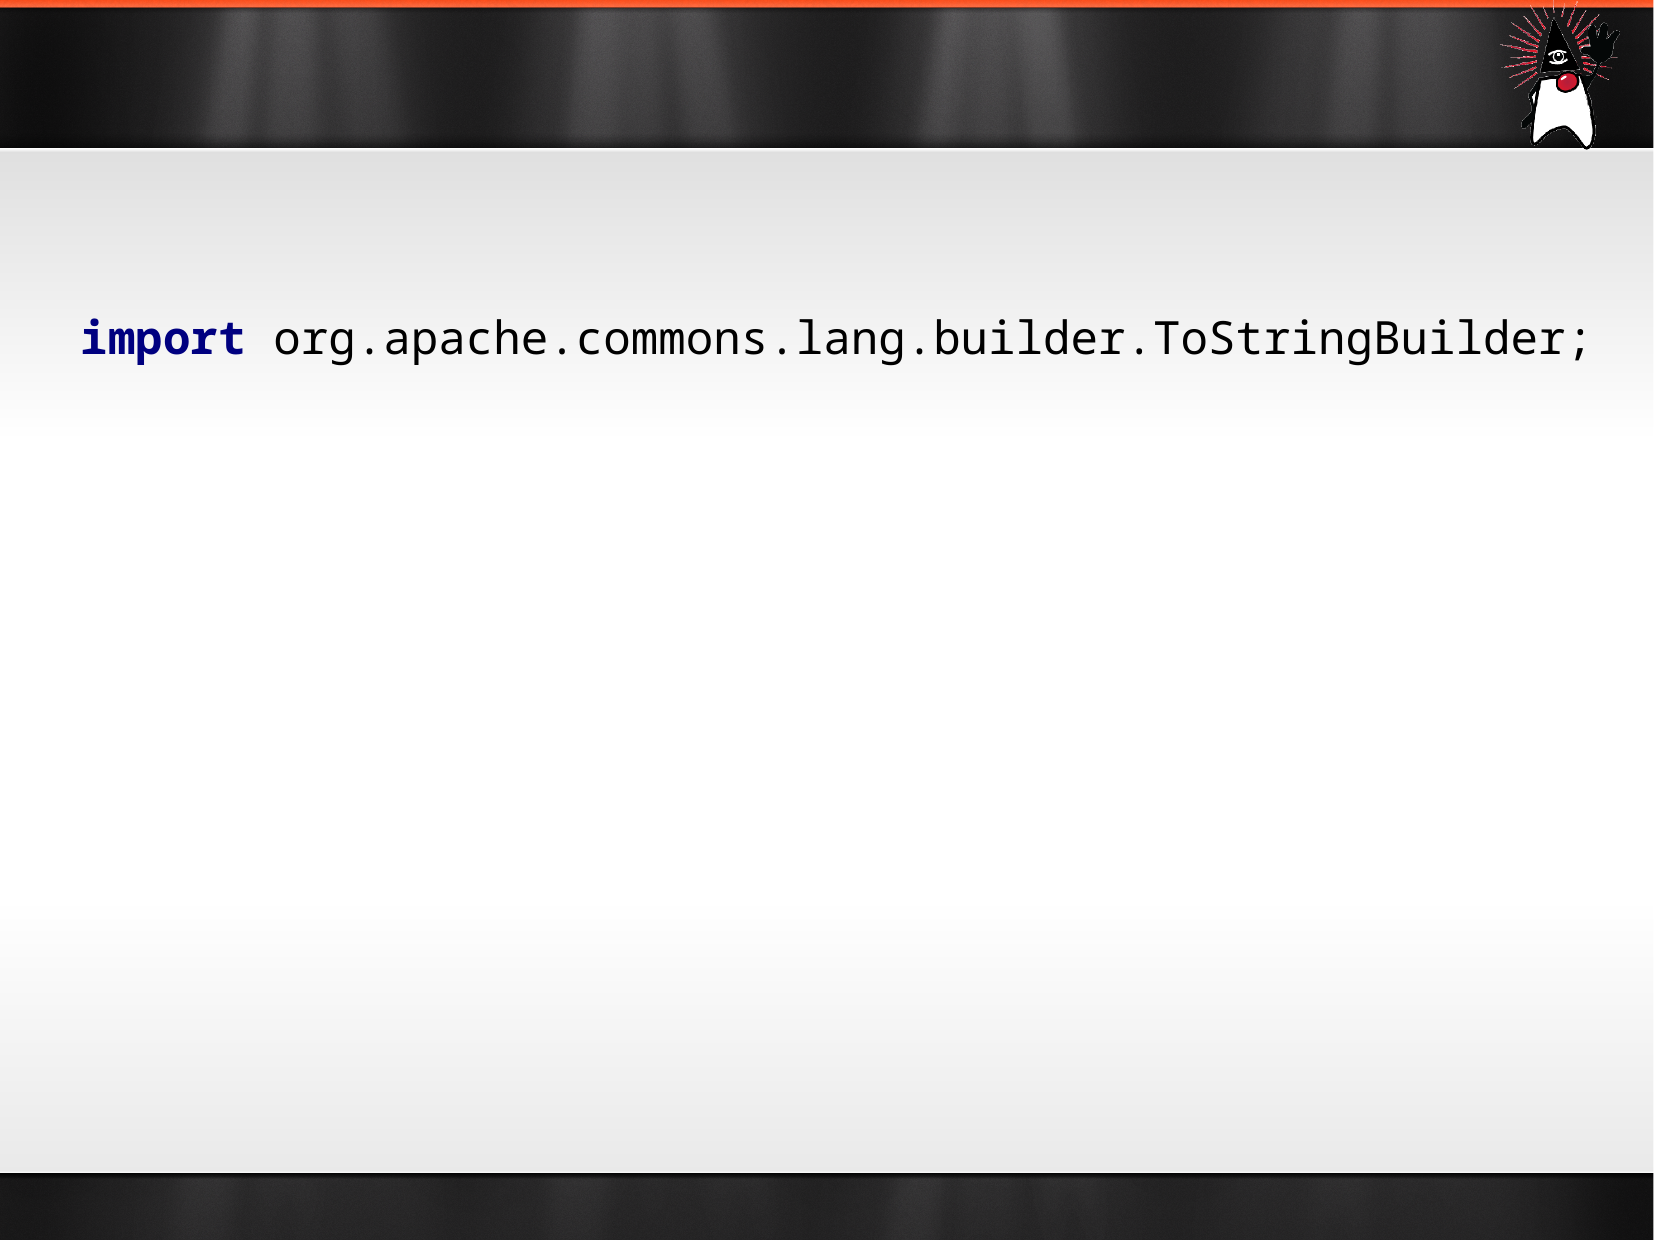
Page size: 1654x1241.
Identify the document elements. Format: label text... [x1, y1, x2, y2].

picture [0, 0, 1654, 1240]
subtitle import org.apache.commons.lang.builder.ToStringBuilder; [80, 305, 1654, 1125]
